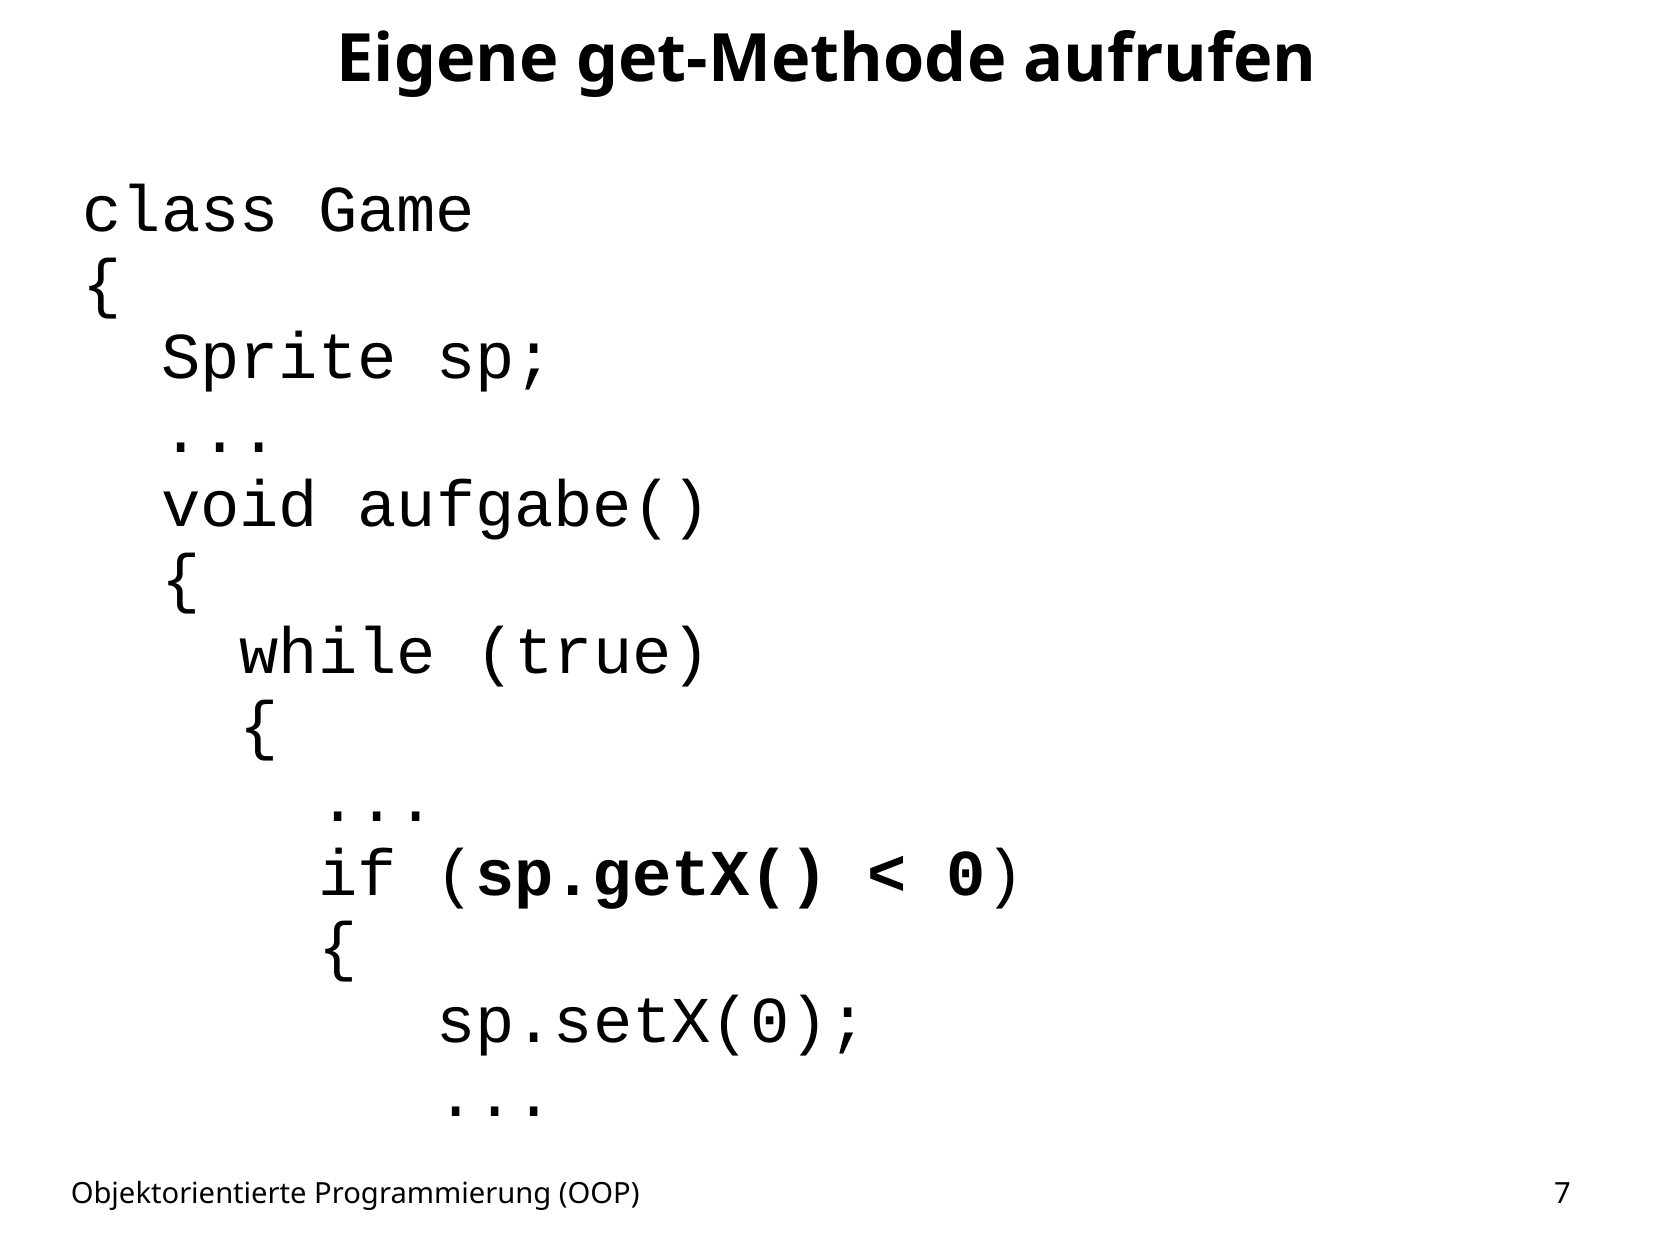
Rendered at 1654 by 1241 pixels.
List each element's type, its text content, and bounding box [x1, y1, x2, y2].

title Eigene get-Methode aufrufen [0, 5, 1654, 107]
list class Game { Sprite sp; ... void aufgabe() { while (true) { ... if (sp.getX() < 0) { sp.setX(0); ... [82, 177, 1571, 1146]
